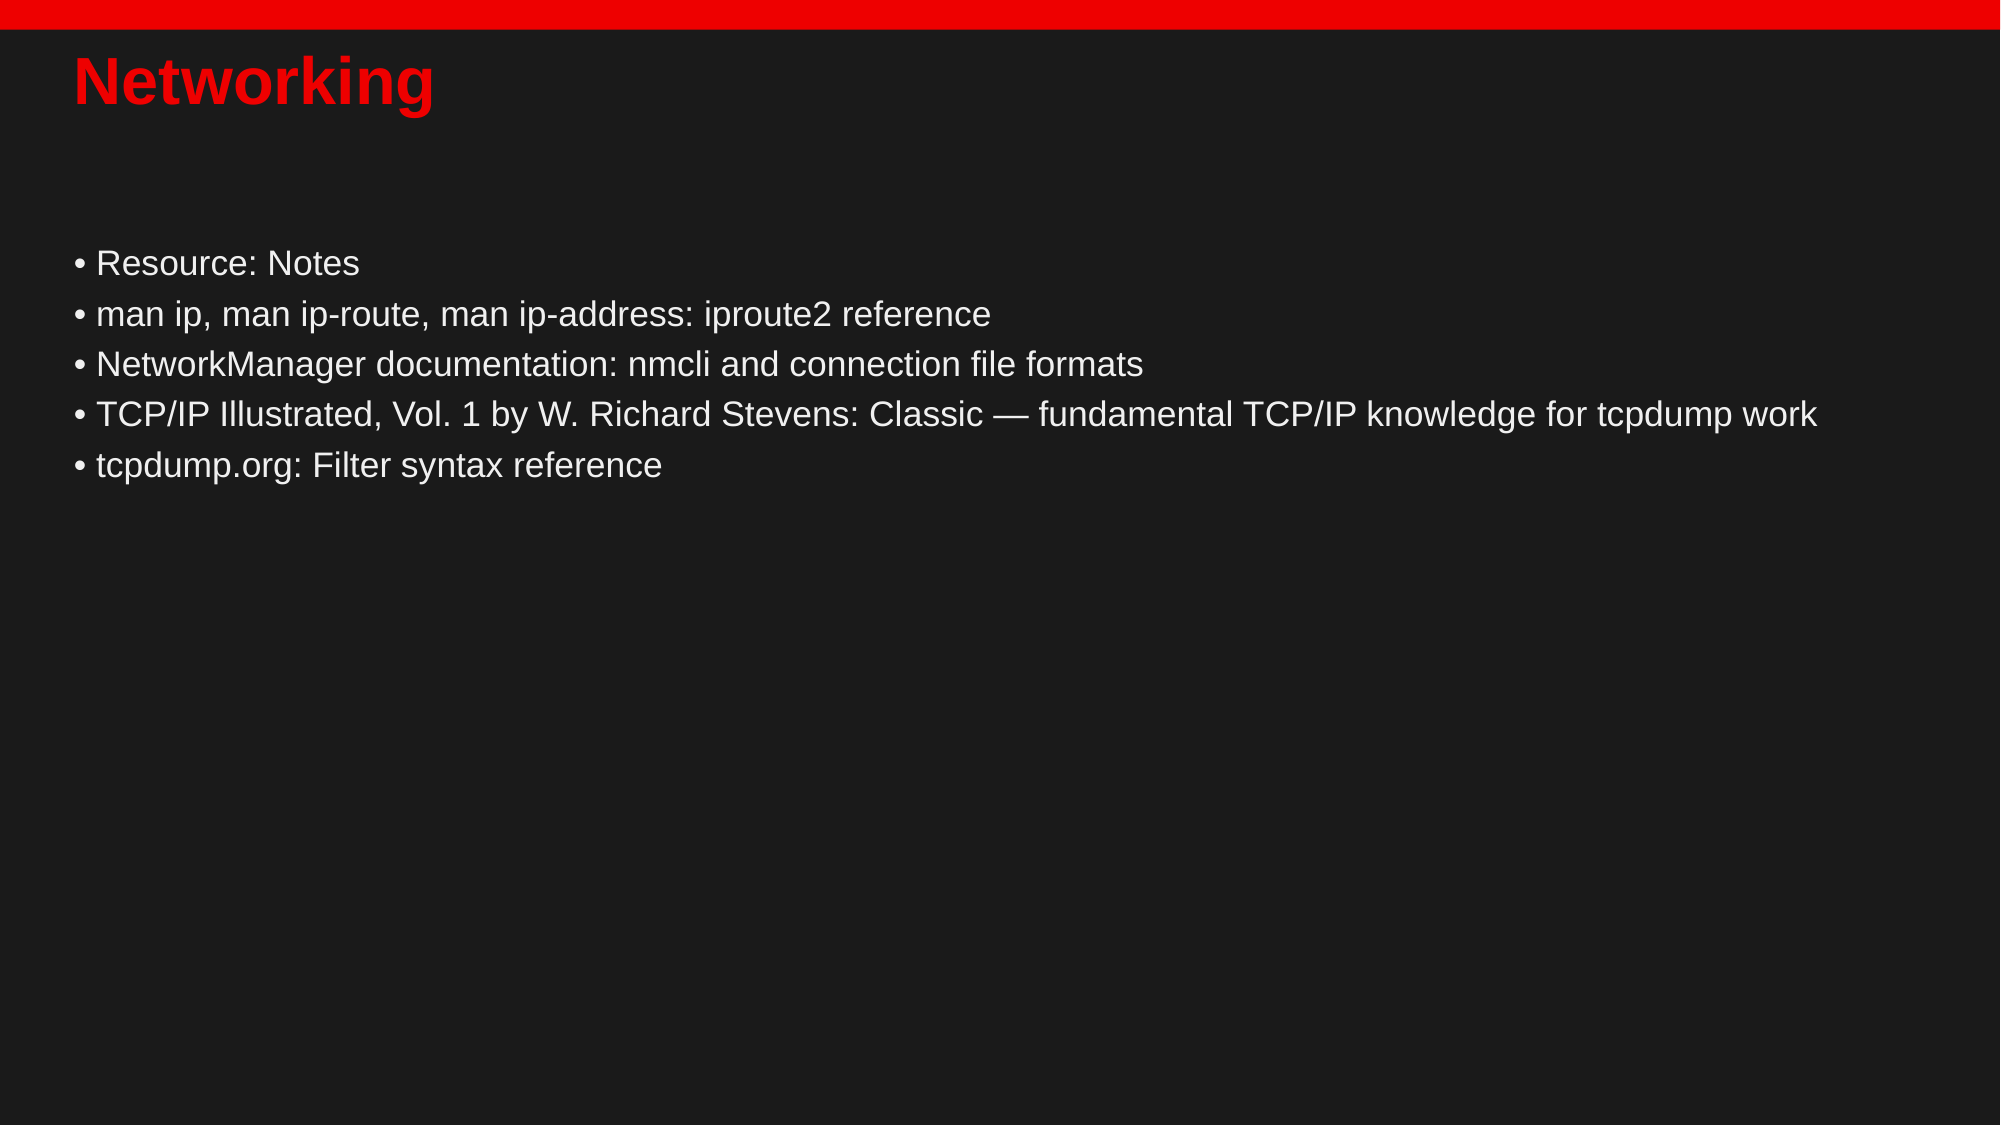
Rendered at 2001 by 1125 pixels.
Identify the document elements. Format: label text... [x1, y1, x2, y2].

text_box • Resource: Notes • man ip, man ip-route, man ip-address: iproute2 reference • NetworkManager documentation: nmcli and connection file formats • TCP/IP Illustrated, Vol. 1 by W. Richard Stevens: Classic — fundamental TCP/IP knowledge for tcpdump work • tcpdump.org: Filter syntax reference [59, 236, 1942, 1037]
text_box [0, 0, 2001, 30]
text_box Networking [59, 36, 1942, 208]
